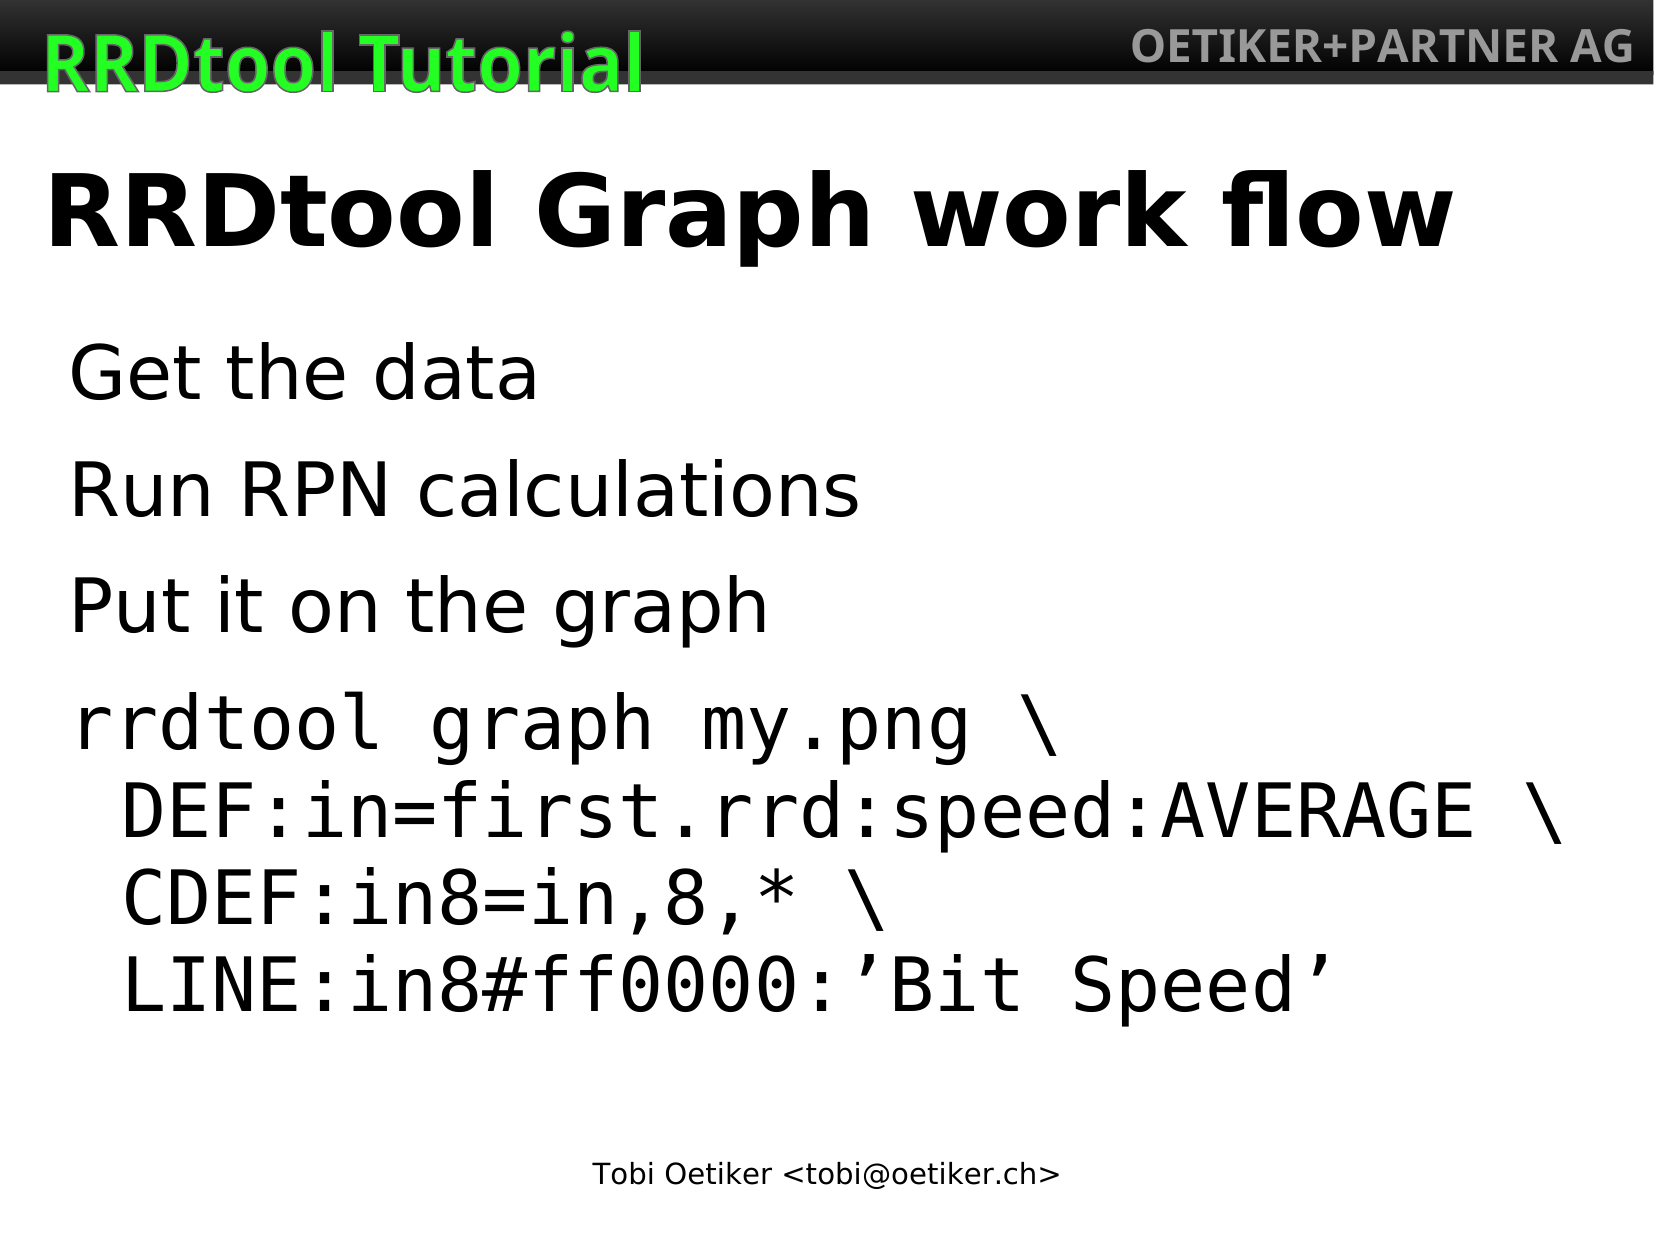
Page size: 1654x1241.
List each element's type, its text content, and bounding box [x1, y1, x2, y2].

title RRDtool Graph work flow [43, 137, 1582, 287]
list Get the data Run RPN calculations Put it on the graph rrdtool graph my.png \ DEF:in=first.rrd:speed:AVERAGE \ CDEF:in8=in,8,* \ LINE:in8#ff0000:’Bit Speed’ [50, 329, 1571, 1084]
